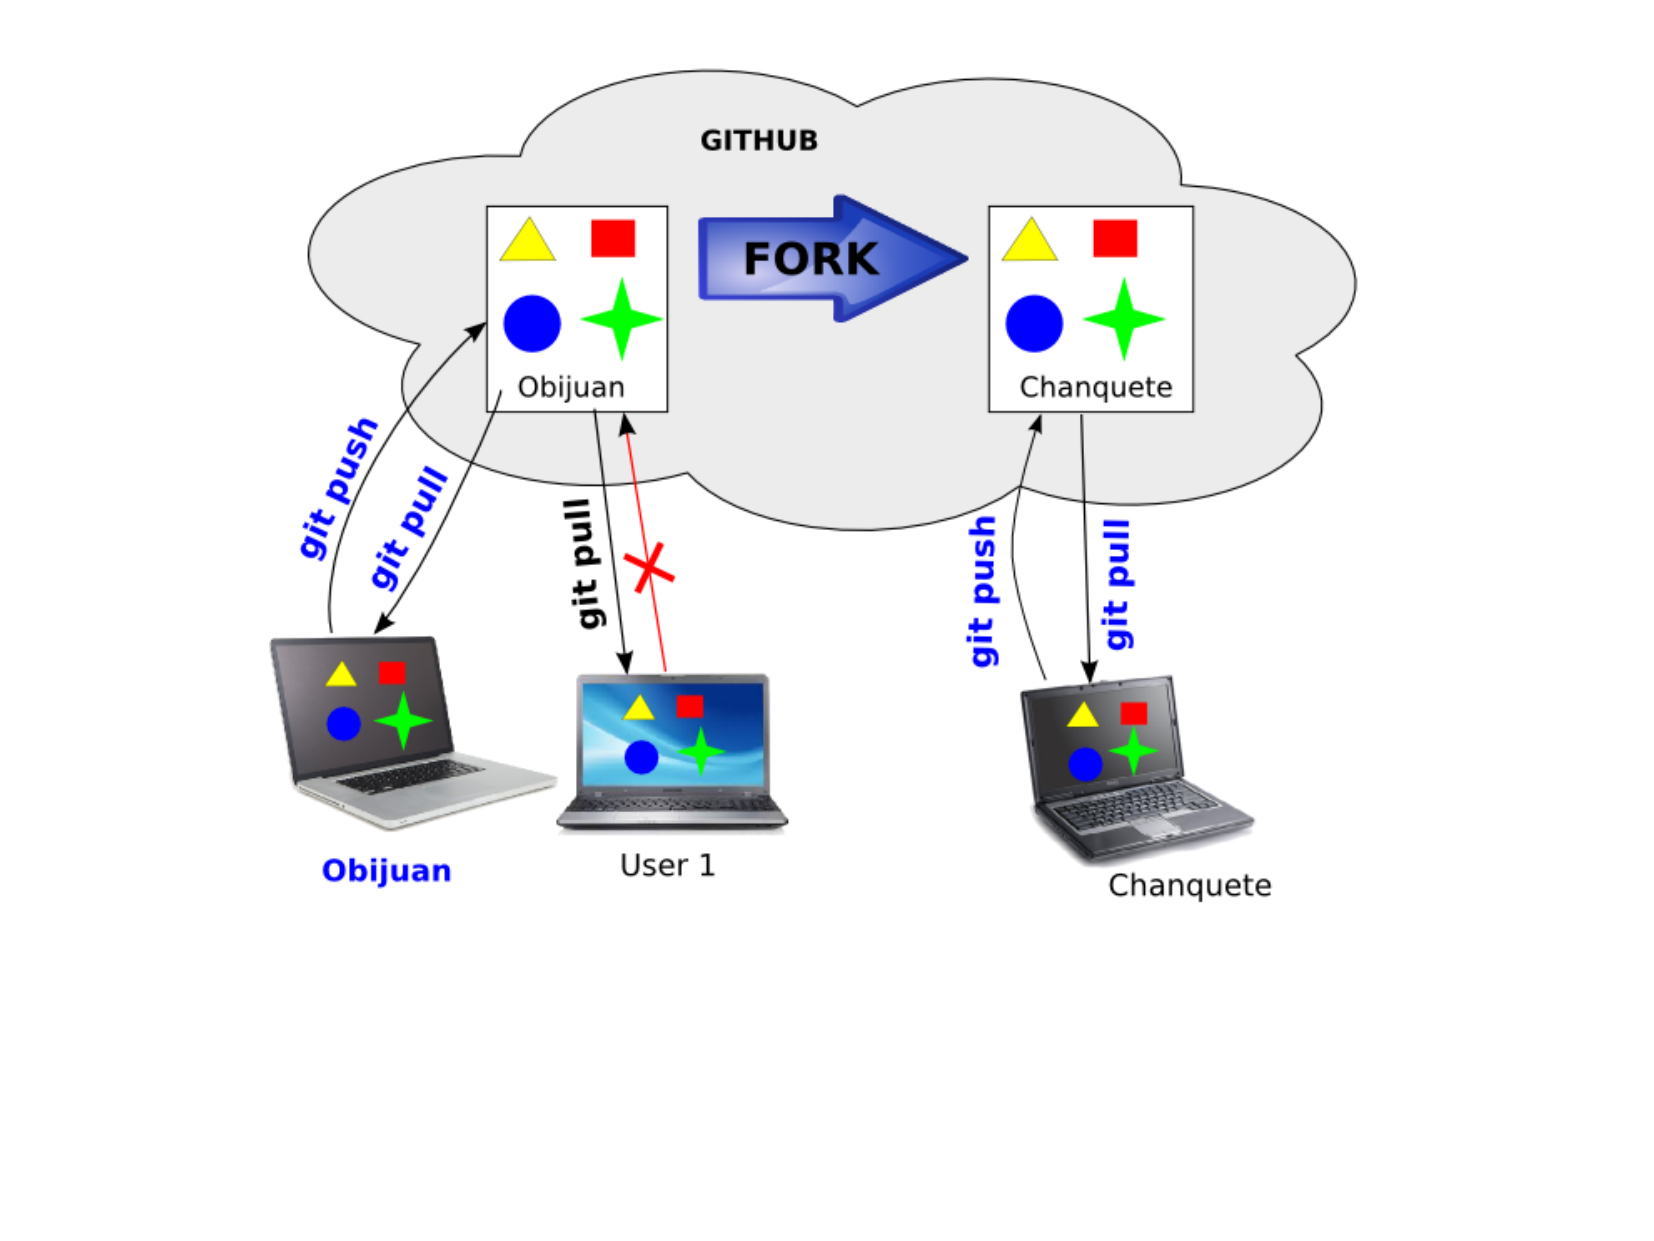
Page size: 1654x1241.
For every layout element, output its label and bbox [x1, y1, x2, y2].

picture [253, 44, 1381, 929]
